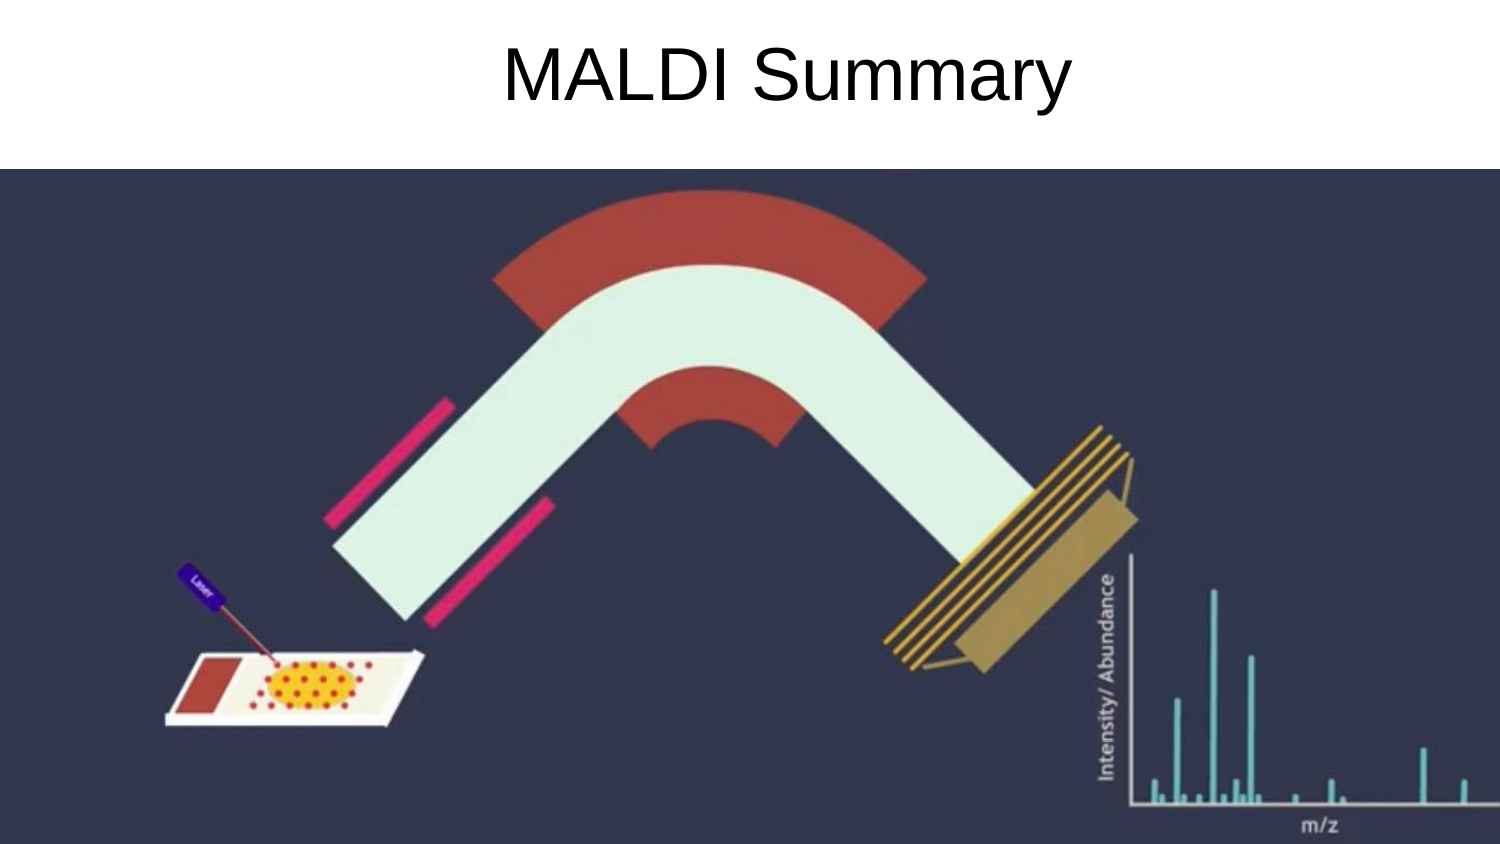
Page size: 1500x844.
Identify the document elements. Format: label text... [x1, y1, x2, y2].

picture [0, 169, 1500, 844]
text_box MALDI Summary [390, 24, 1186, 136]
